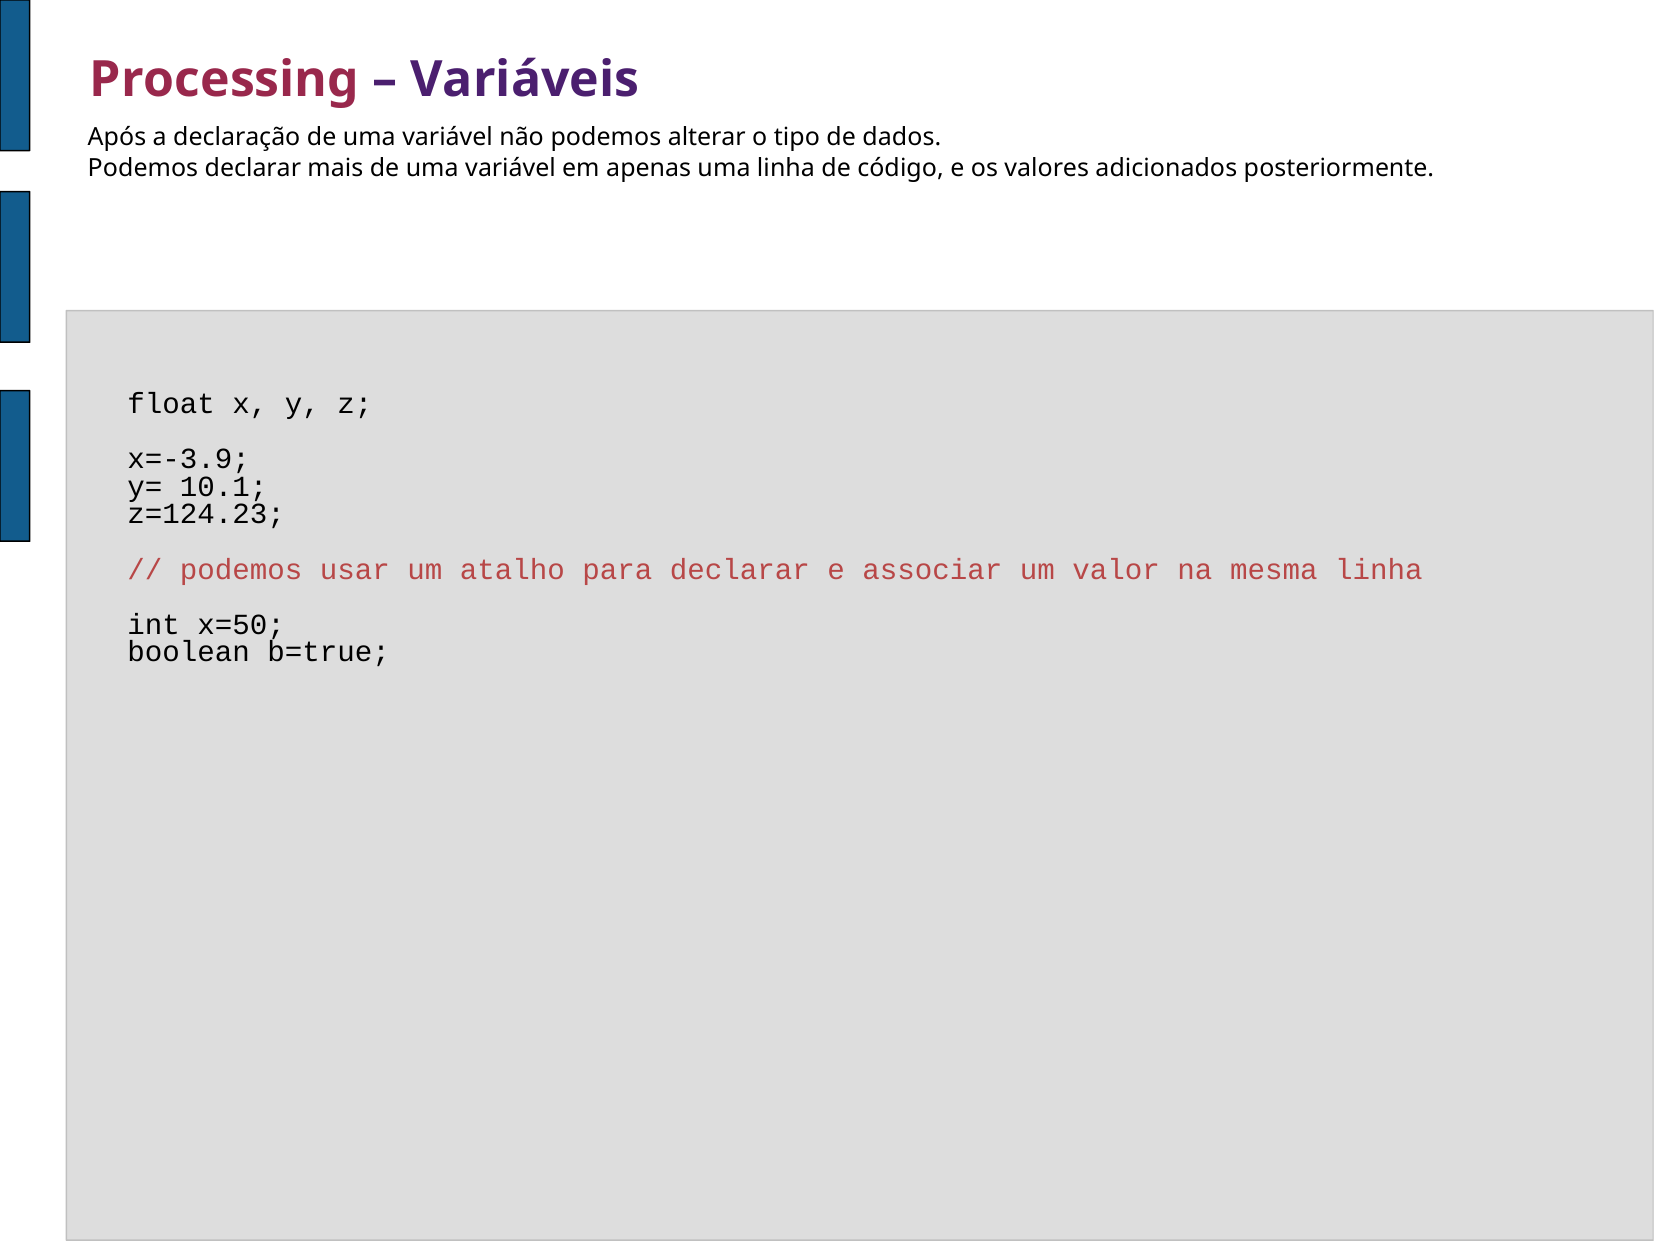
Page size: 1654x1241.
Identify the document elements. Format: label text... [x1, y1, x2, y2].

text_box Processing – Variáveis [74, 37, 657, 112]
text_box Após a declaração de uma variável não podemos alterar o tipo de dados. Podemos declarar mais de uma variável em apenas uma linha de código, e os valores adicionados posteriormente. [72, 112, 1529, 188]
text_box float x, y, z; x=-3.9; y= 10.1; z=124.23; // podemos usar um atalho para declarar e associar um valor na mesma linha int x=50; boolean b=true; [112, 375, 1438, 734]
